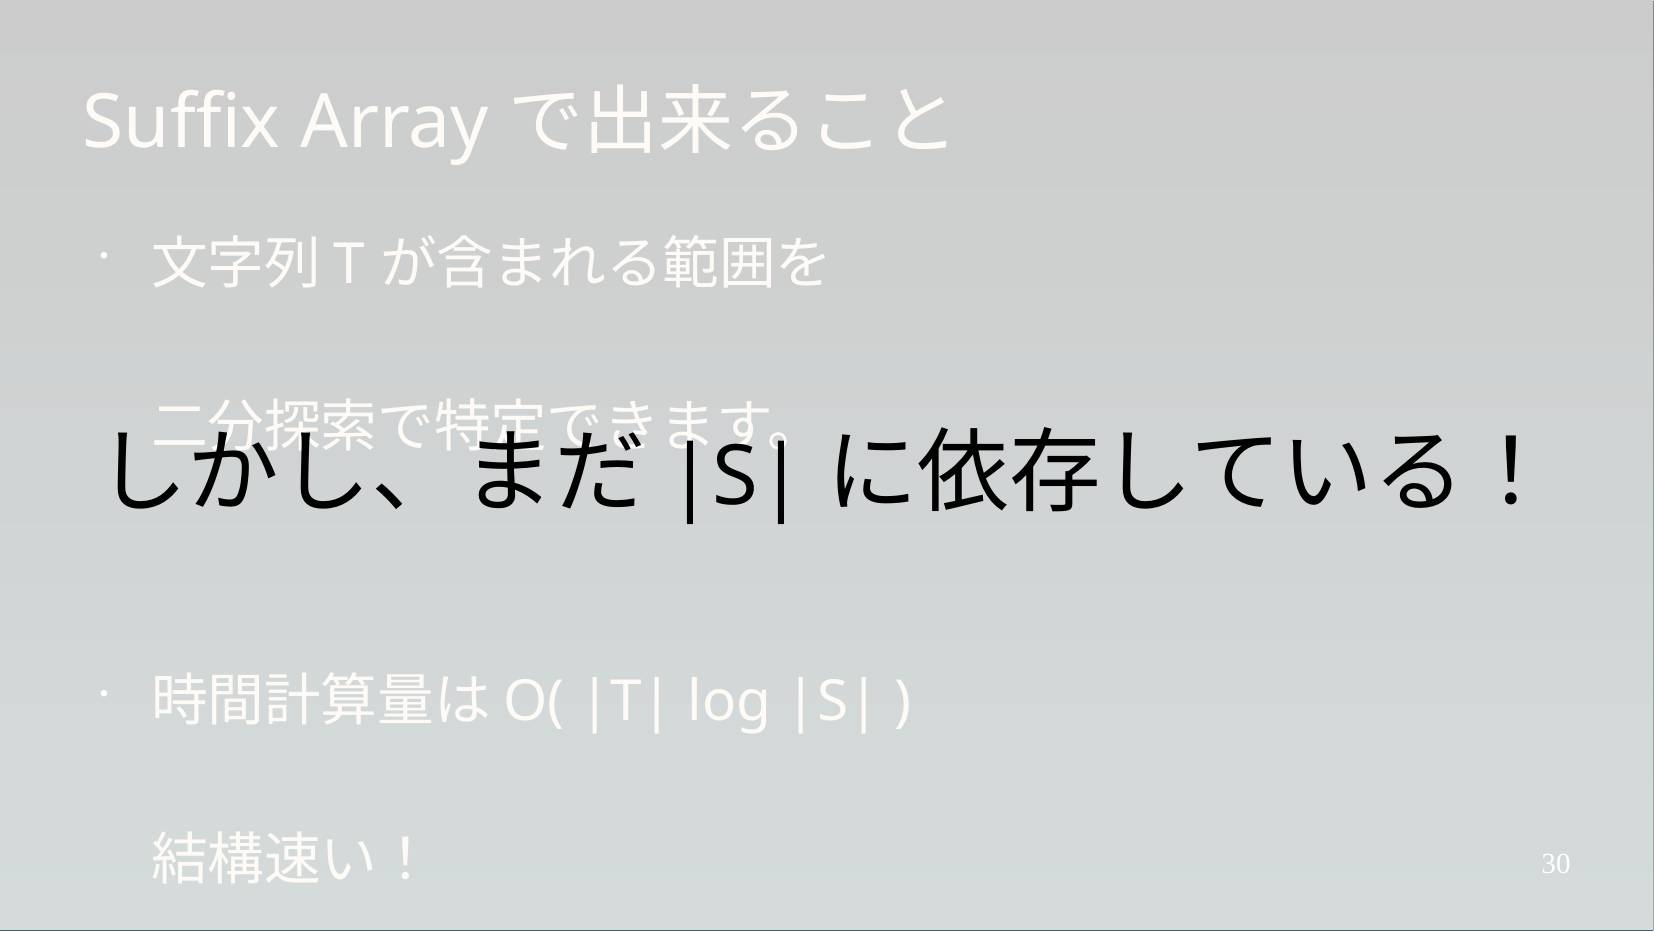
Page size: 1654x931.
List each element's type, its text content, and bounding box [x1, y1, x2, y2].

text_box しかし、まだ |S| に依存している！ [0, 0, 1654, 931]
